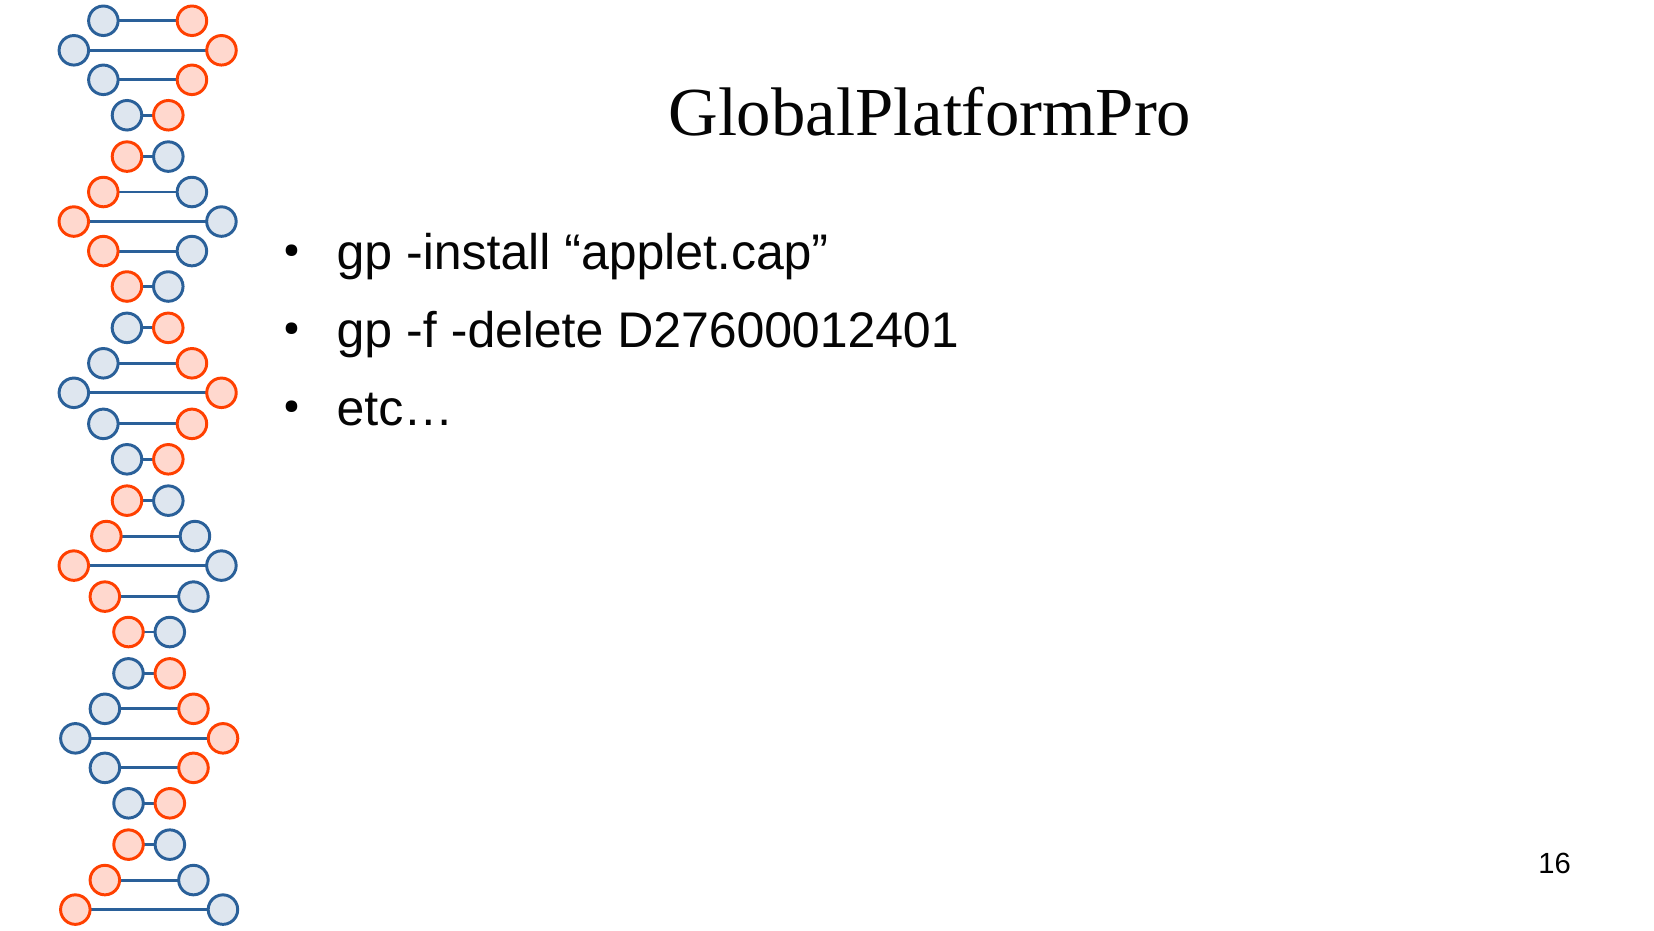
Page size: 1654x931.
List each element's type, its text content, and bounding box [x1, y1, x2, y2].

list gp -install “applet.cap” gp -f -delete D27600012401 etc… [265, 224, 1595, 764]
title GlobalPlatformPro [265, 35, 1595, 189]
